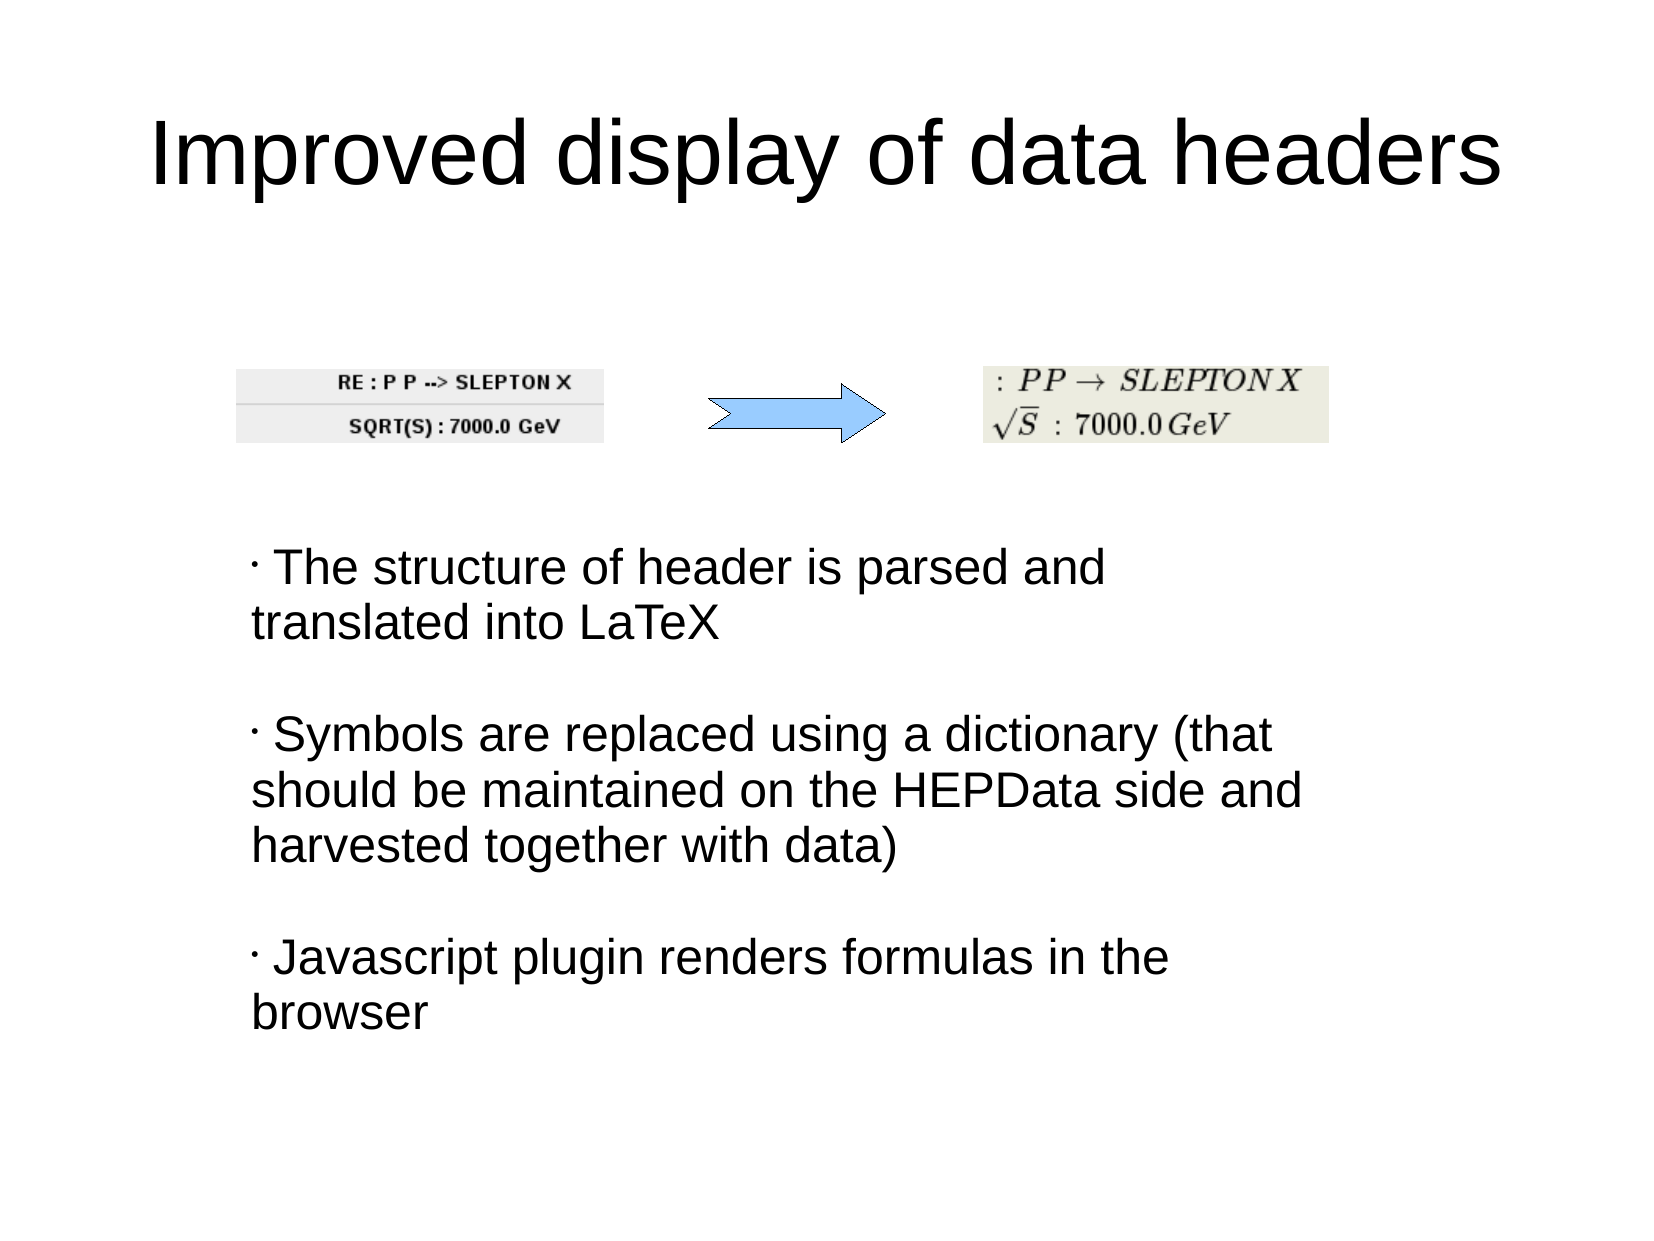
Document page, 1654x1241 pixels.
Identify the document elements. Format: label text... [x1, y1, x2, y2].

text_box [708, 383, 886, 443]
text_box The structure of header is parsed and translated into LaTeX Symbols are replaced using a dictionary (that should be maintained on the HEPData side and harvested together with data) Javascript plugin renders formulas in the browser [236, 531, 1329, 1152]
picture [983, 366, 1329, 443]
title Improved display of data headers [82, 56, 1571, 250]
picture [236, 369, 604, 443]
